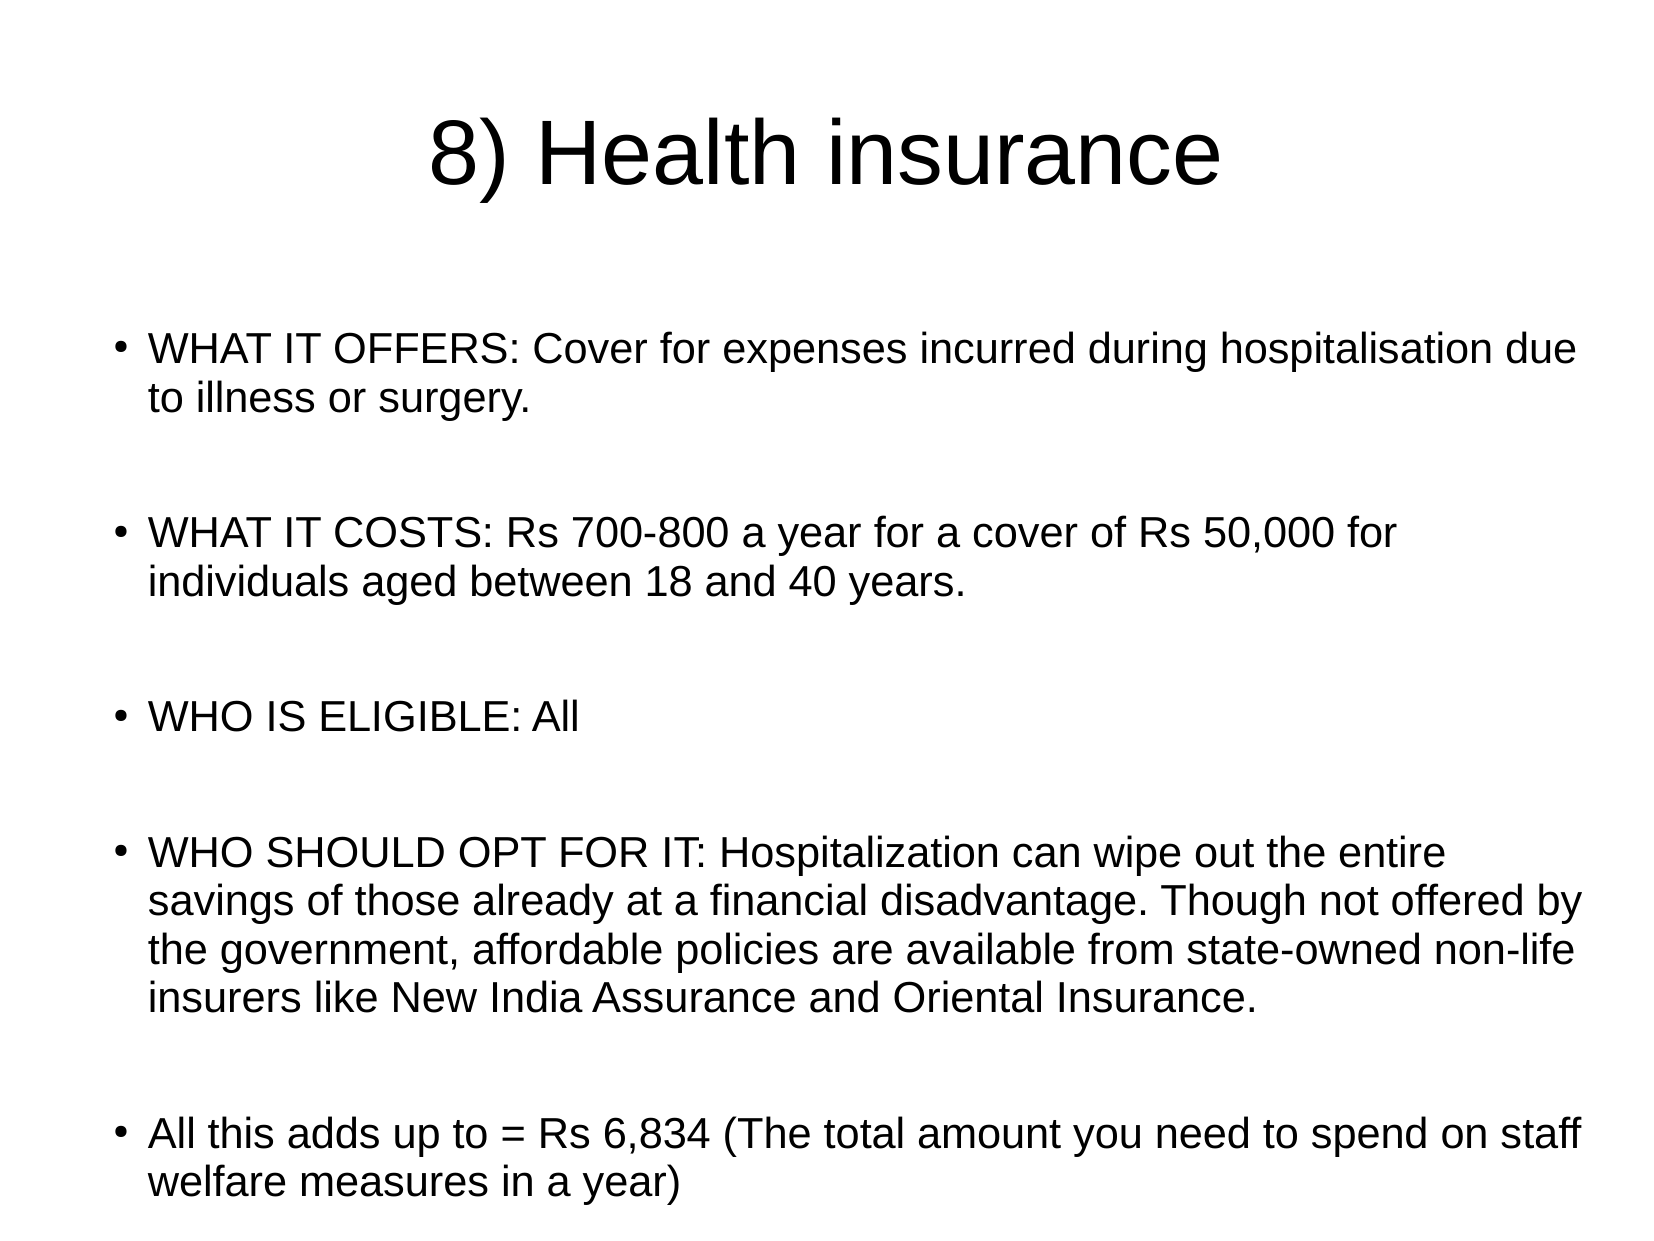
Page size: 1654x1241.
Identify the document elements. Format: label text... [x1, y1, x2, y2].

title 8) Health insurance [82, 49, 1571, 257]
list WHAT IT OFFERS: Cover for expenses incurred during hospitalisation due to illness or surgery. WHAT IT COSTS: Rs 700-800 a year for a cover of Rs 50,000 for individuals aged between 18 and 40 years. WHO IS ELIGIBLE: All WHO SHOULD OPT FOR IT: Hospitalization can wipe out the entire savings of those already at a financial disadvantage. Though not offered by the government, affordable policies are available from state-owned non-life insurers like New India Assurance and Oriental Insurance. All this adds up to = Rs 6,834 (The total amount you need to spend on staff welfare measures in a year) [101, 256, 1591, 1216]
